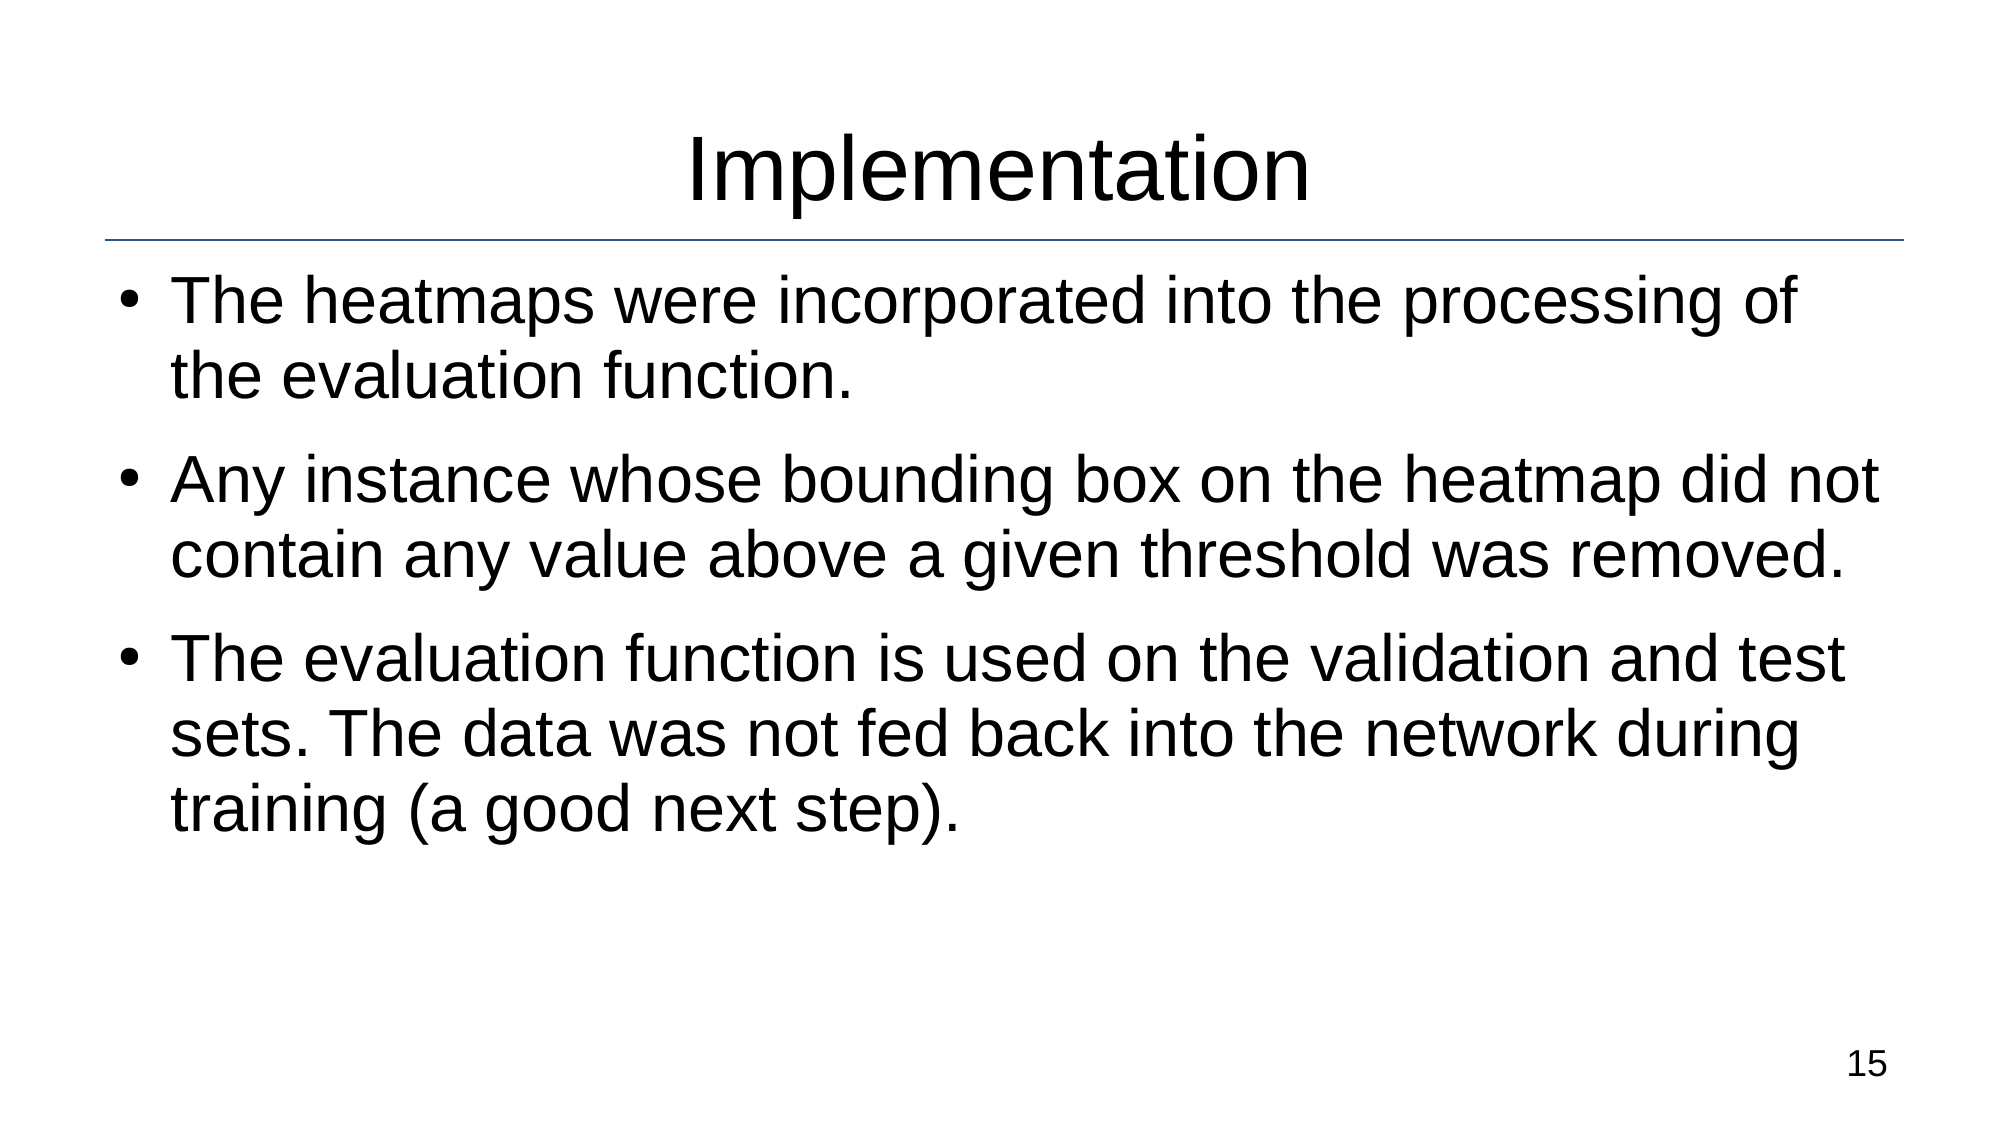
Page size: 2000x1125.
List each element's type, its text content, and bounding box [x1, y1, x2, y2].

title Implementation [137, 59, 1862, 263]
list The heatmaps were incorporated into the processing of the evaluation function. Any instance whose bounding box on the heatmap did not contain any value above a given threshold was removed. The evaluation function is used on the validation and test sets. The data was not fed back into the network during training (a good next step). [99, 263, 1900, 916]
